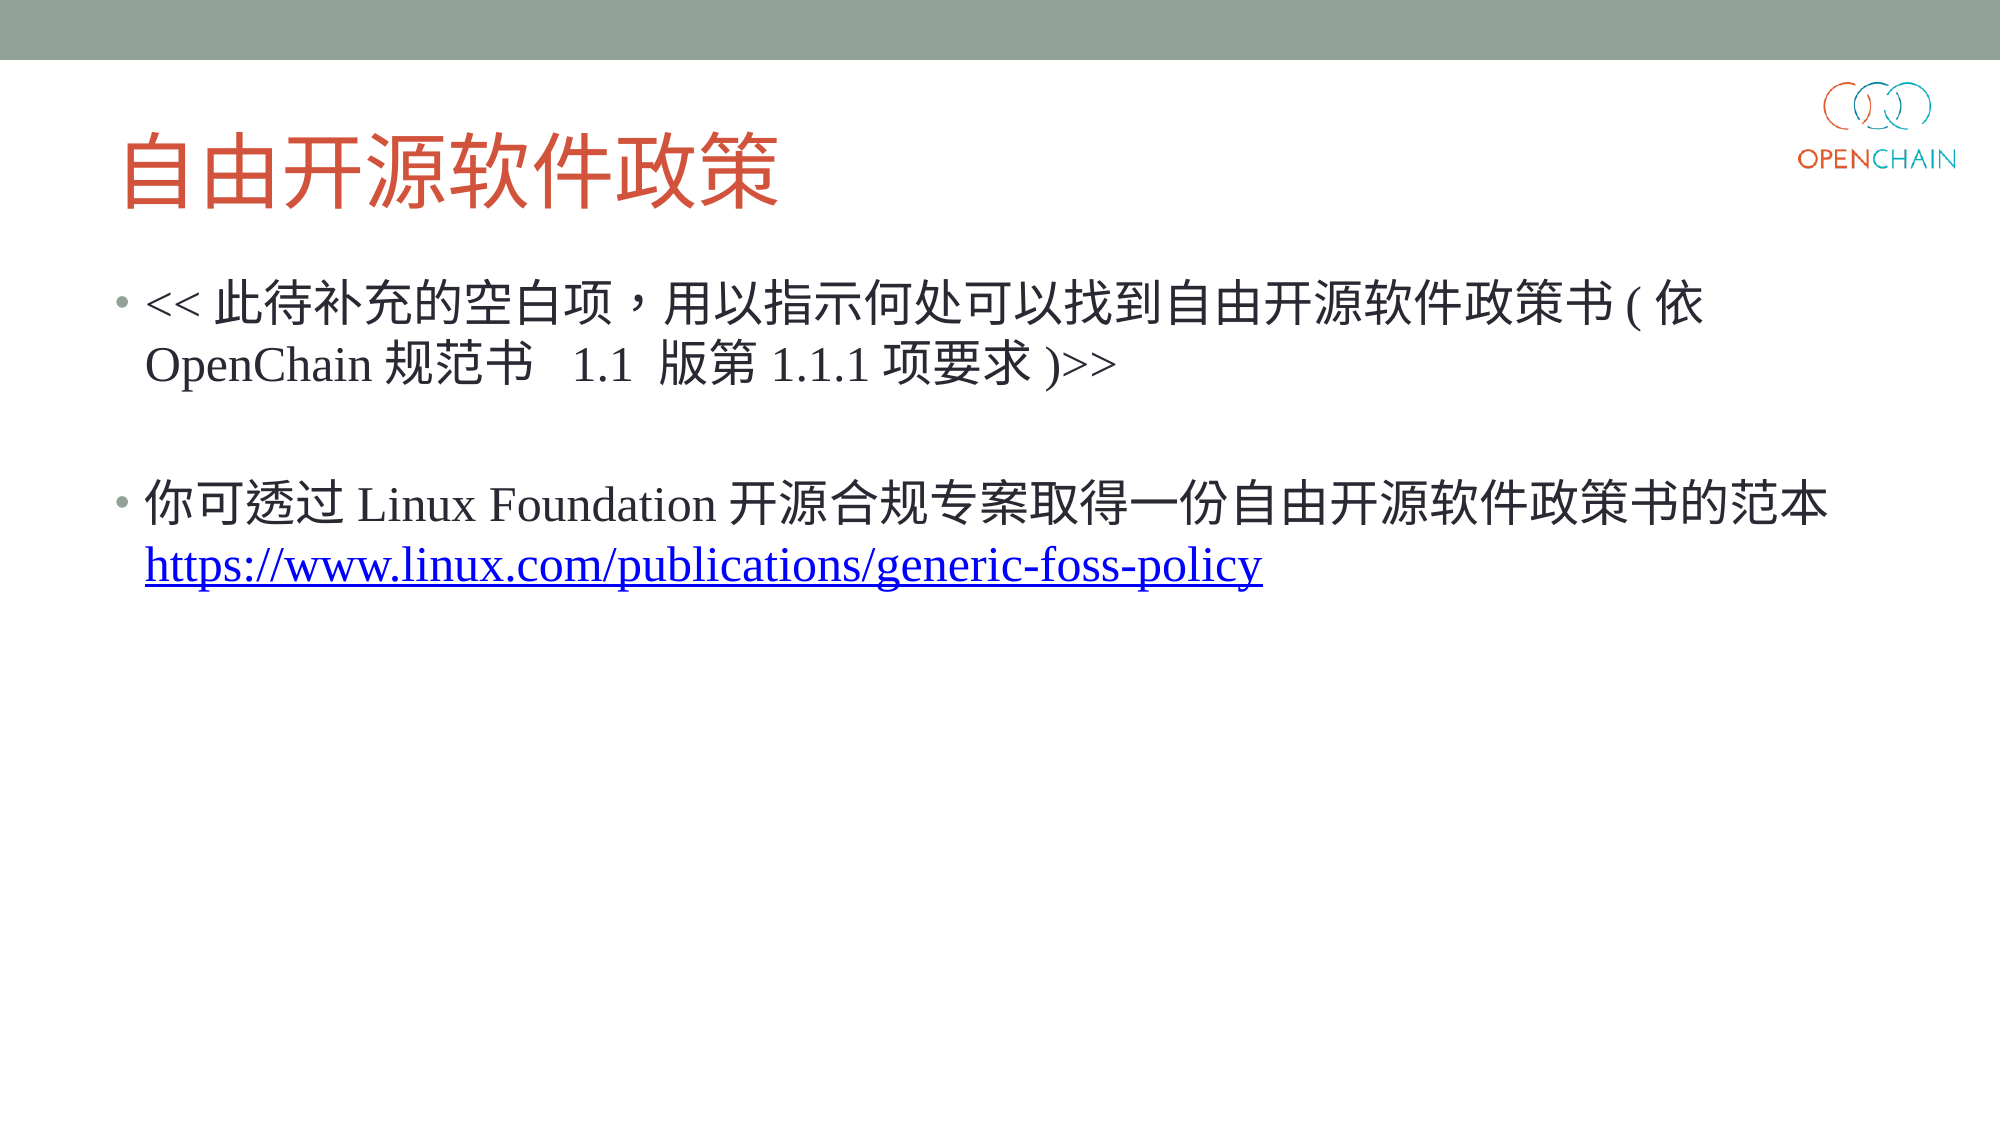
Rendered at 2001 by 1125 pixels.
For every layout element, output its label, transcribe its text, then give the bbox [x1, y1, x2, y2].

list <<此待补充的空白项，用以指示何处可以找到自由开源软件政策书(依OpenChain规范书 1.1 版第1.1.1项要求)>> 你可透过Linux Foundation开源合规专案取得一份自由开源软件政策书的范本 https://www.linux.com/publications/generic-foss-policy [99, 263, 1900, 1064]
picture [1798, 82, 1955, 169]
title 自由开源软件政策 [99, 87, 1900, 250]
